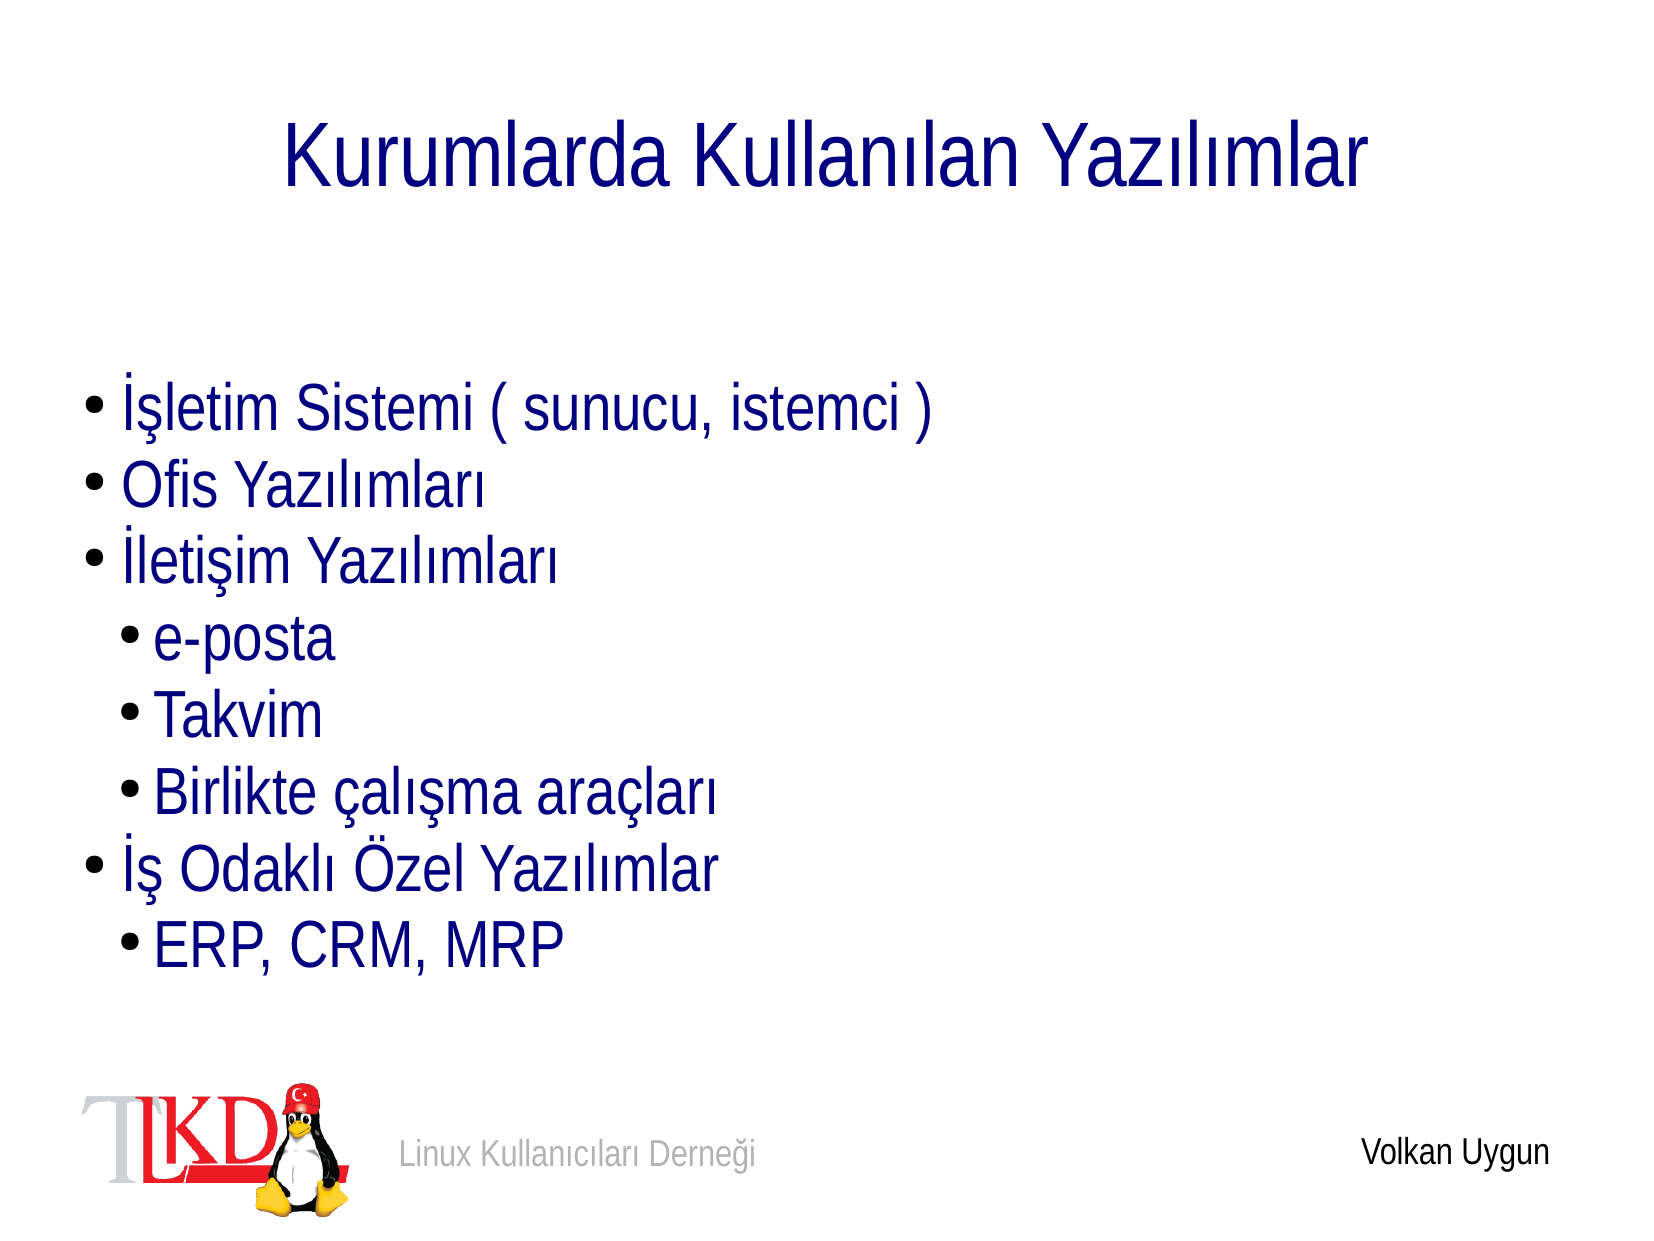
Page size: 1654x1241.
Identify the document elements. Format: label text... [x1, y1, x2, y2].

title Kurumlarda Kullanılan Yazılımlar [82, 49, 1571, 257]
text_box Volkan Uygun [1151, 1122, 1565, 1180]
picture [82, 1068, 349, 1217]
text_box Linux Kullanıcıları Derneği [383, 1123, 1063, 1211]
subtitle İşletim Sistemi ( sunucu, istemci ) Ofis Yazılımları İletişim Yazılımları e-posta Takvim Birlikte çalışma araçları İş Odaklı Özel Yazılımlar ERP, CRM, MRP [82, 265, 1571, 1085]
